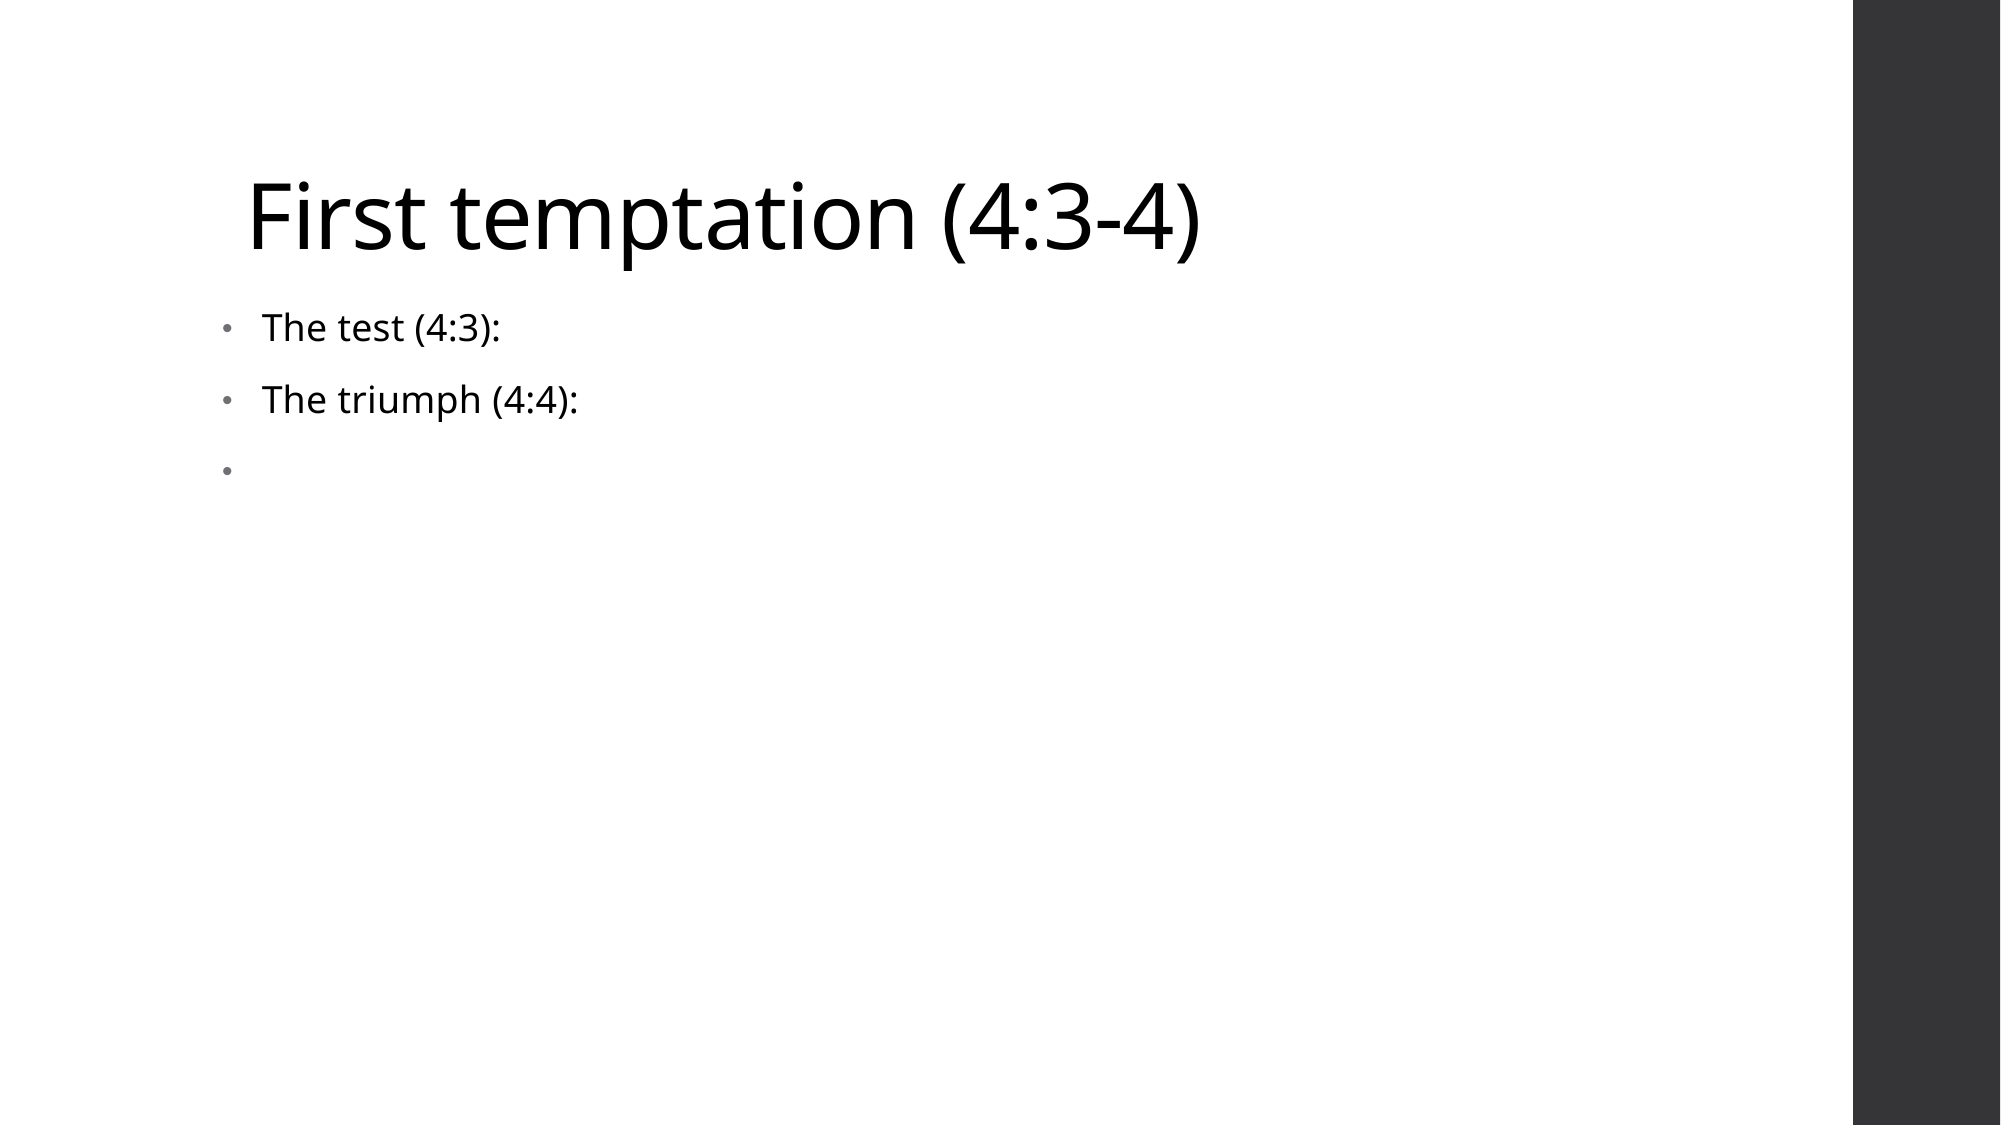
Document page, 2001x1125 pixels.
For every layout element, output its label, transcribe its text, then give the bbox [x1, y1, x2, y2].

title First temptation (4:3-4) [206, 60, 1797, 278]
list The test (4:3): The triumph (4:4): [206, 299, 1617, 1014]
